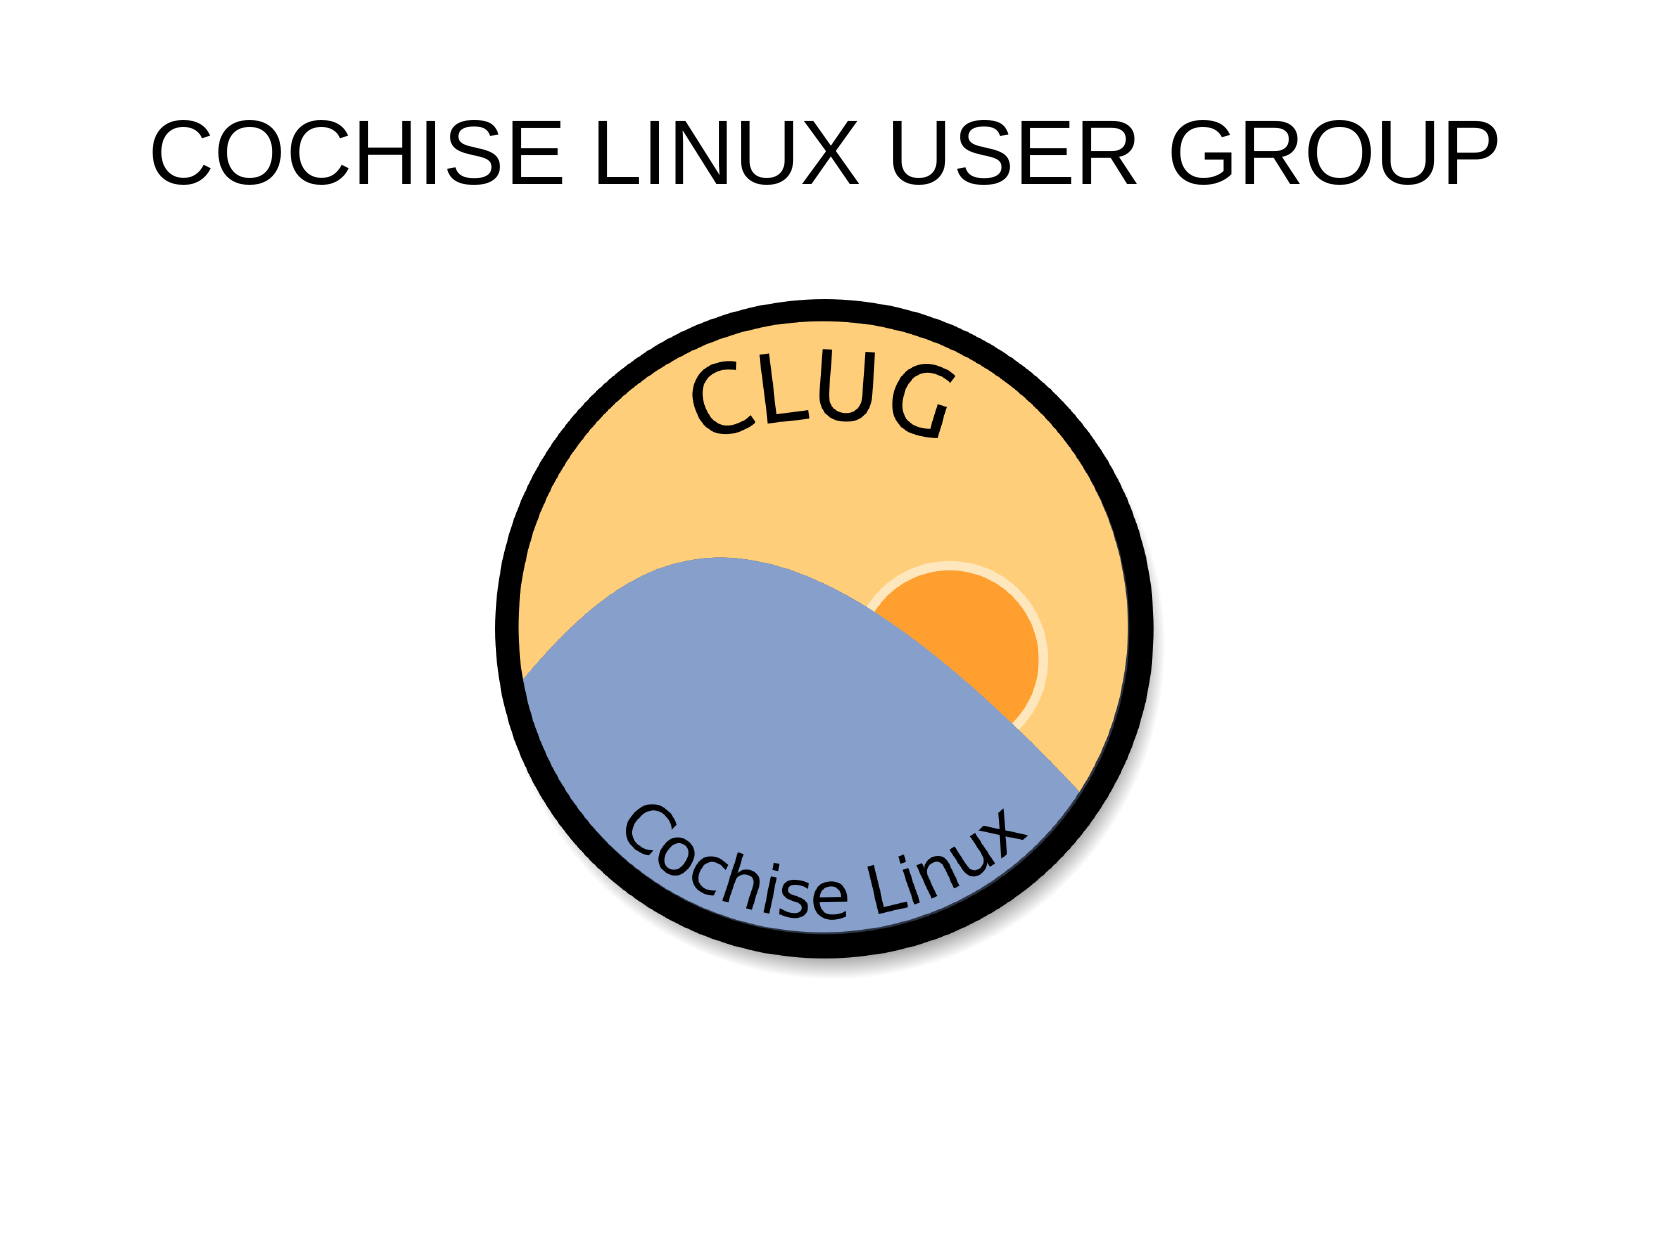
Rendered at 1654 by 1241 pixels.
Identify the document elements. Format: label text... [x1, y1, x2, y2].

title COCHISE LINUX USER GROUP [82, 49, 1571, 257]
picture [495, 299, 1165, 979]
